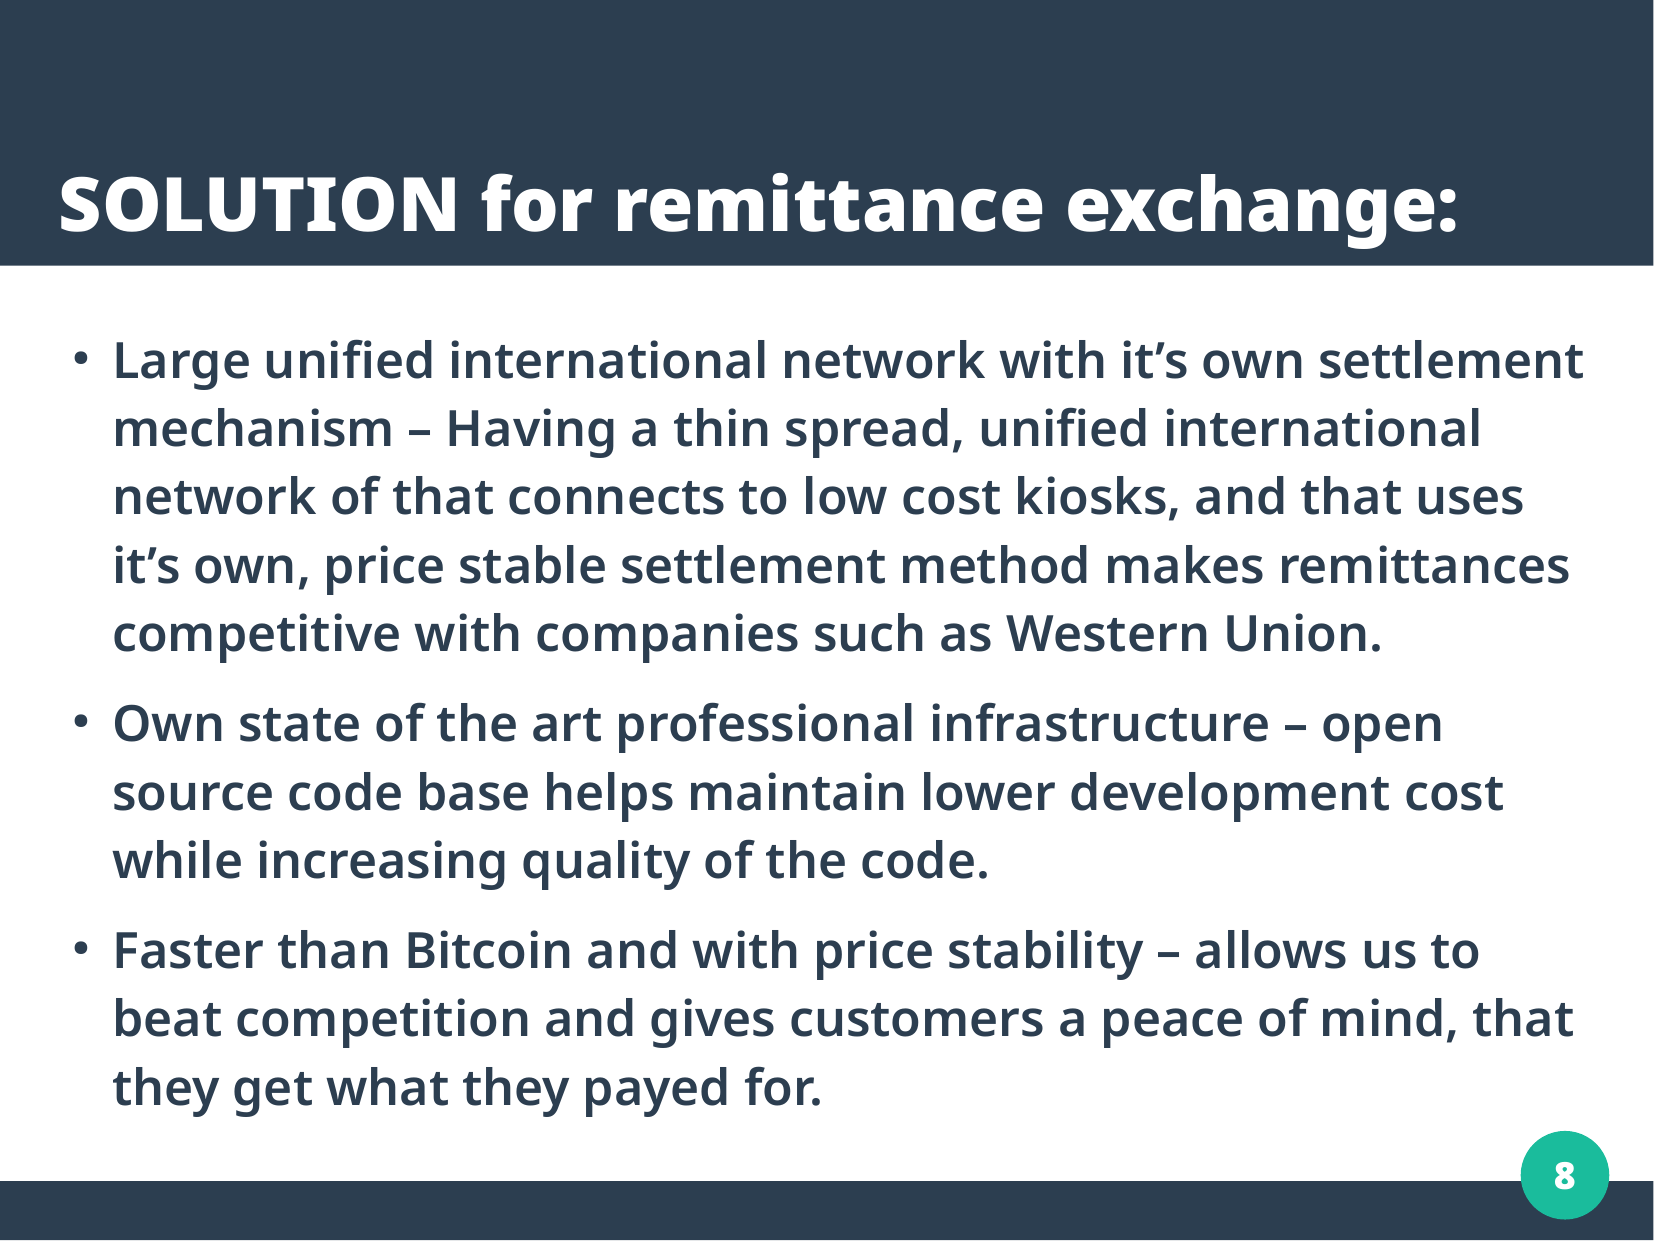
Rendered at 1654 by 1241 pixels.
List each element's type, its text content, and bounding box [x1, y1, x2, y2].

list Large unified international network with it’s own settlement mechanism – Having a thin spread, unified international network of that connects to low cost kiosks, and that uses it’s own, price stable settlement method makes remittances competitive with companies such as Western Union. Own state of the art professional infrastructure – open source code base helps maintain lower development cost while increasing quality of the code. Faster than Bitcoin and with price stability – allows us to beat competition and gives customers a peace of mind, that they get what they payed for. [59, 324, 1595, 1152]
title SOLUTION for remittance exchange: [59, 49, 1595, 207]
